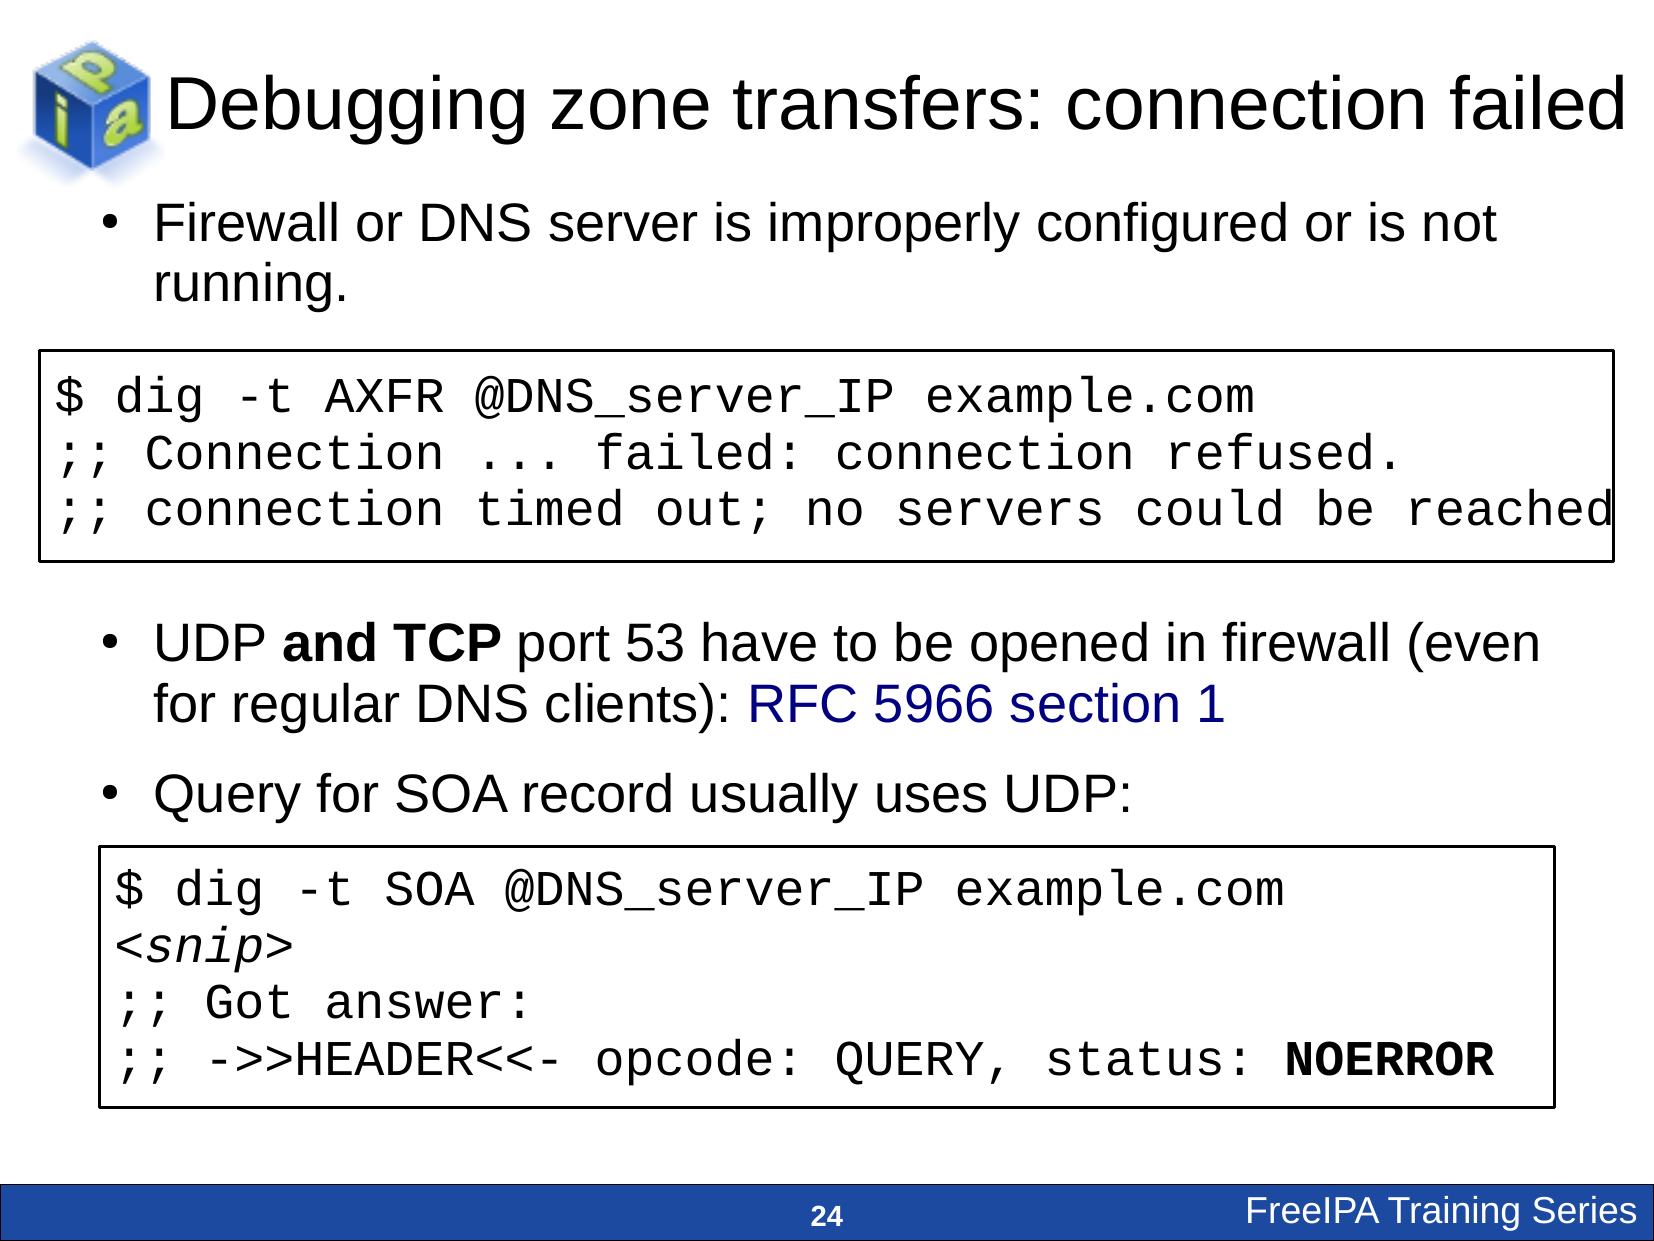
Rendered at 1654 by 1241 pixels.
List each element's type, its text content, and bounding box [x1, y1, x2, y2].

text_box $ dig -t SOA @DNS_server_IP example.com <snip> ;; Got answer: ;; ->>HEADER<<- opcode: QUERY, status: NOERROR [99, 846, 1555, 1108]
text_box $ dig -t AXFR @DNS_server_IP example.com ;; Connection ... failed: connection refused. ;; connection timed out; no servers could be reached [39, 350, 1614, 562]
picture [17, 34, 165, 193]
list Firewall or DNS server is improperly configured or is not running. UDP and TCP port 53 have to be opened in firewall (even for regular DNS clients): RFC 5966 section 1 Query for SOA record usually uses UDP: [82, 562, 1571, 912]
title Debugging zone transfers: connection failed [165, 0, 1636, 208]
list Firewall or DNS server is improperly configured or is not running. UDP and TCP port 53 have to be opened in firewall (even for regular DNS clients): RFC 5966 section 1 Query for SOA record usually uses UDP: [82, 192, 1571, 350]
